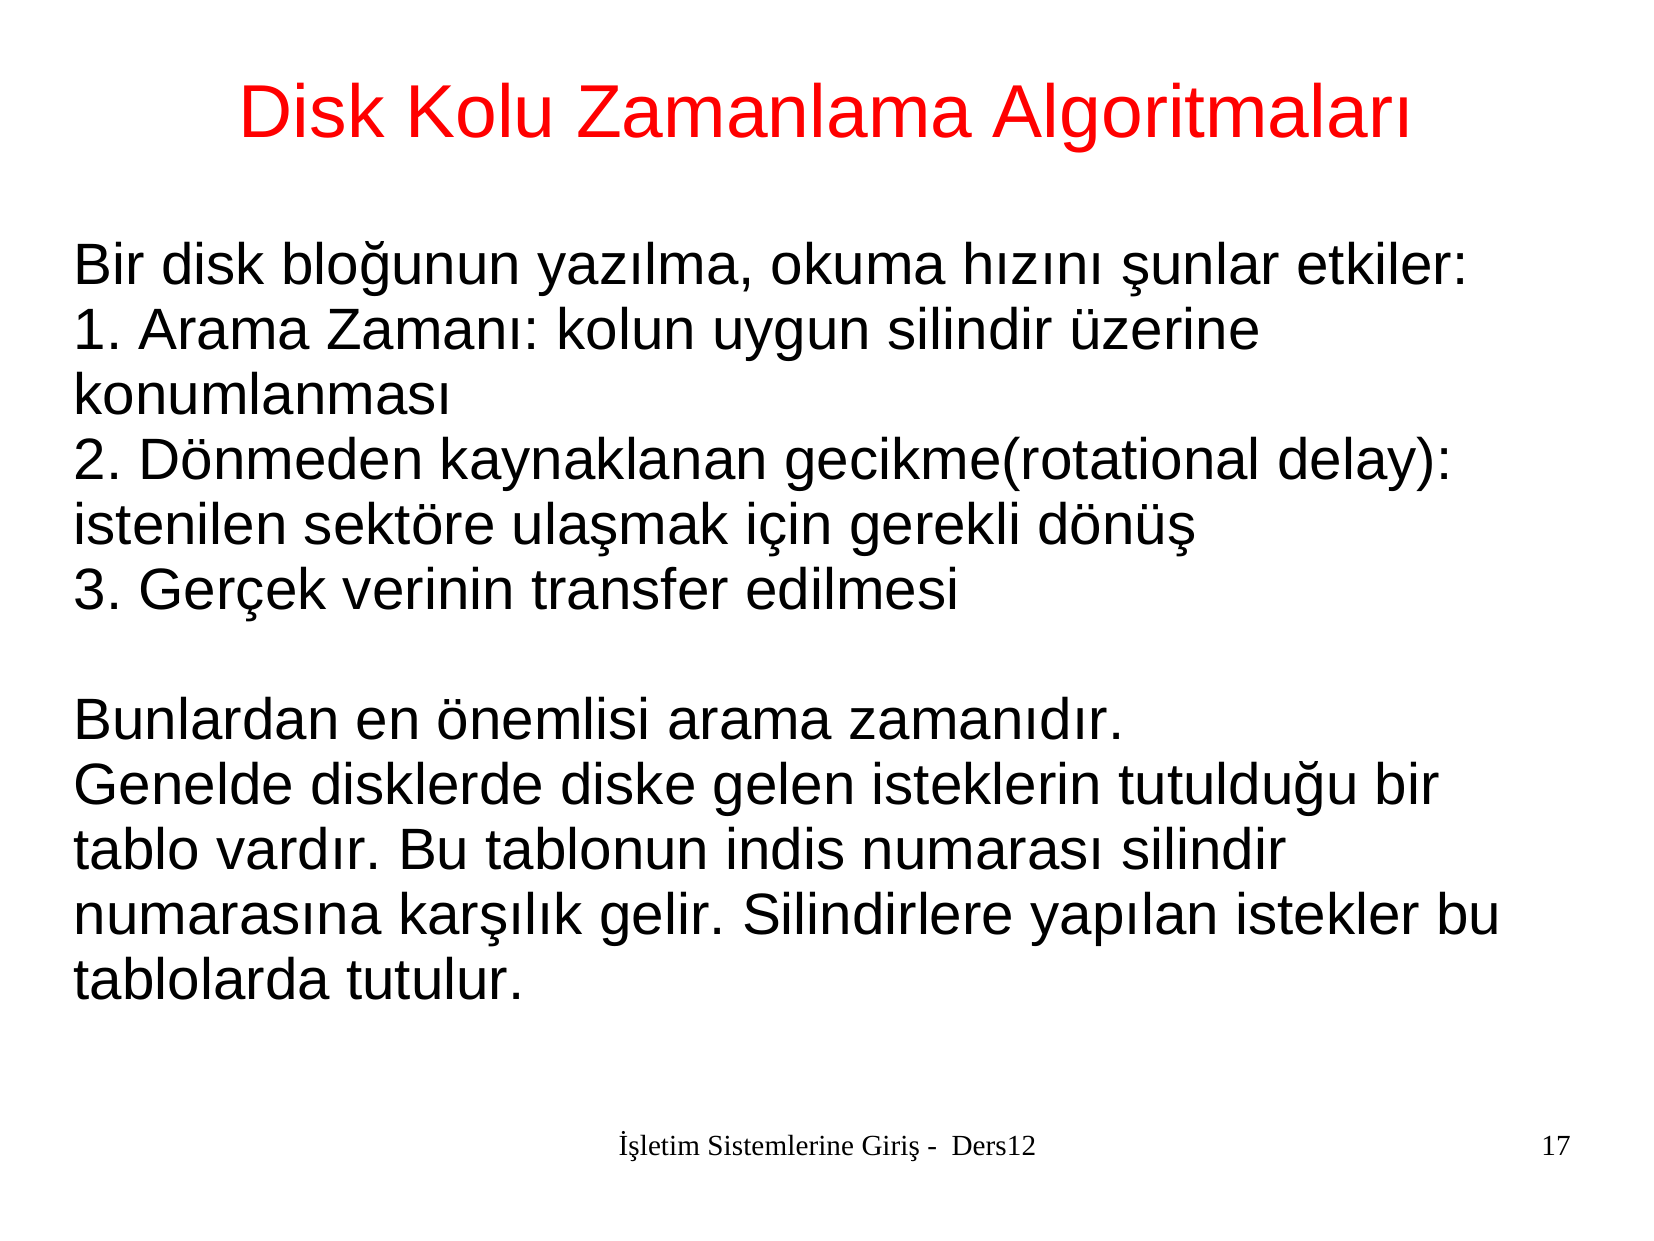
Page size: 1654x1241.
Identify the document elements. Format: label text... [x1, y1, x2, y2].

title Disk Kolu Zamanlama Algoritmaları [82, 15, 1571, 208]
text_box Bir disk bloğunun yazılma, okuma hızını şunlar etkiler: 1. Arama Zamanı: kolun uygun silindir üzerine konumlanması 2. Dönmeden kaynaklanan gecikme(rotational delay): istenilen sektöre ulaşmak için gerekli dönüş 3. Gerçek verinin transfer edilmesi Bunlardan en önemlisi arama zamanıdır. Genelde disklerde diske gelen isteklerin tutulduğu bir tablo vardır. Bu tablonun indis numarası silindir numarasına karşılık gelir. Silindirlere yapılan istekler bu tablolarda tutulur. [59, 224, 1595, 1017]
